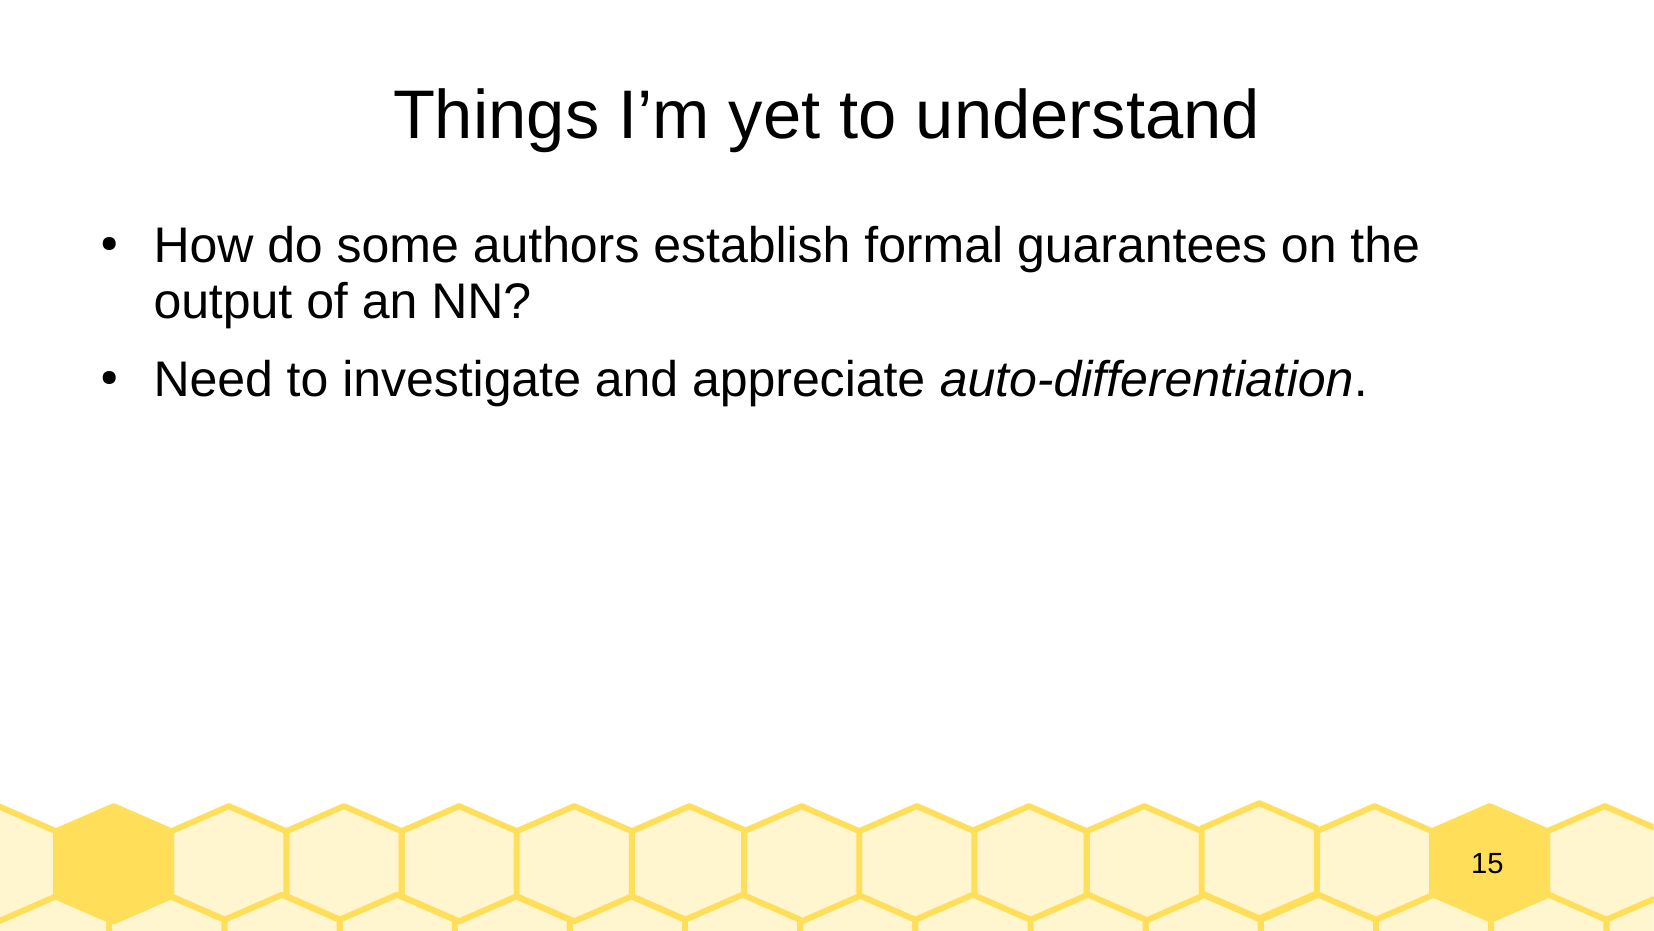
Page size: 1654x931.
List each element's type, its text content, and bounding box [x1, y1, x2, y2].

list How do some authors establish formal guarantees on the output of an NN? Need to investigate and appreciate auto-differentiation. [82, 217, 1571, 758]
title Things I’m yet to understand [82, 37, 1571, 193]
